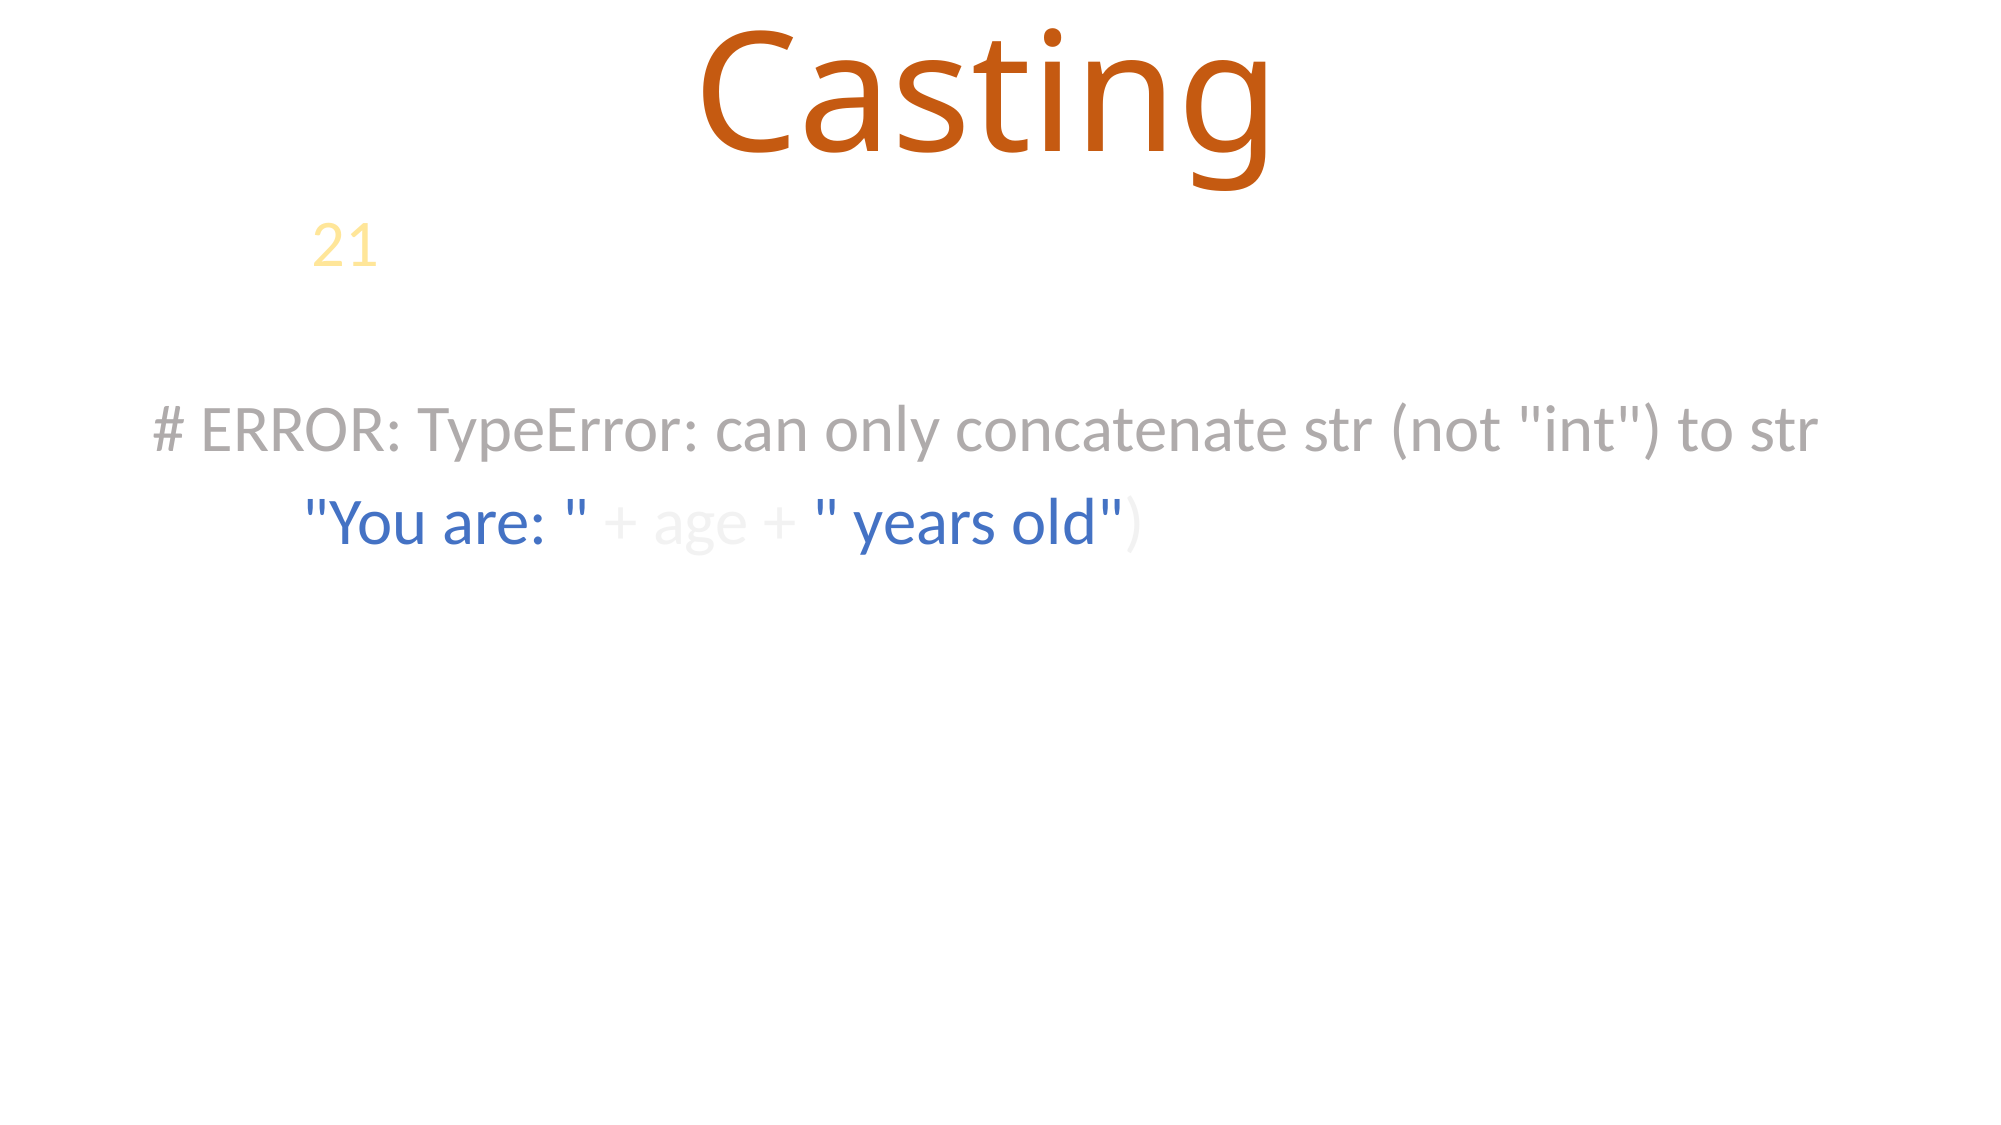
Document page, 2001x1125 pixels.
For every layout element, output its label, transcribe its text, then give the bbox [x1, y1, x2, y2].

list Casting age = 21 # ERROR: TypeError: can only concatenate str (not "int") to str print("You are: " + age + " years old") [137, 0, 1863, 1014]
